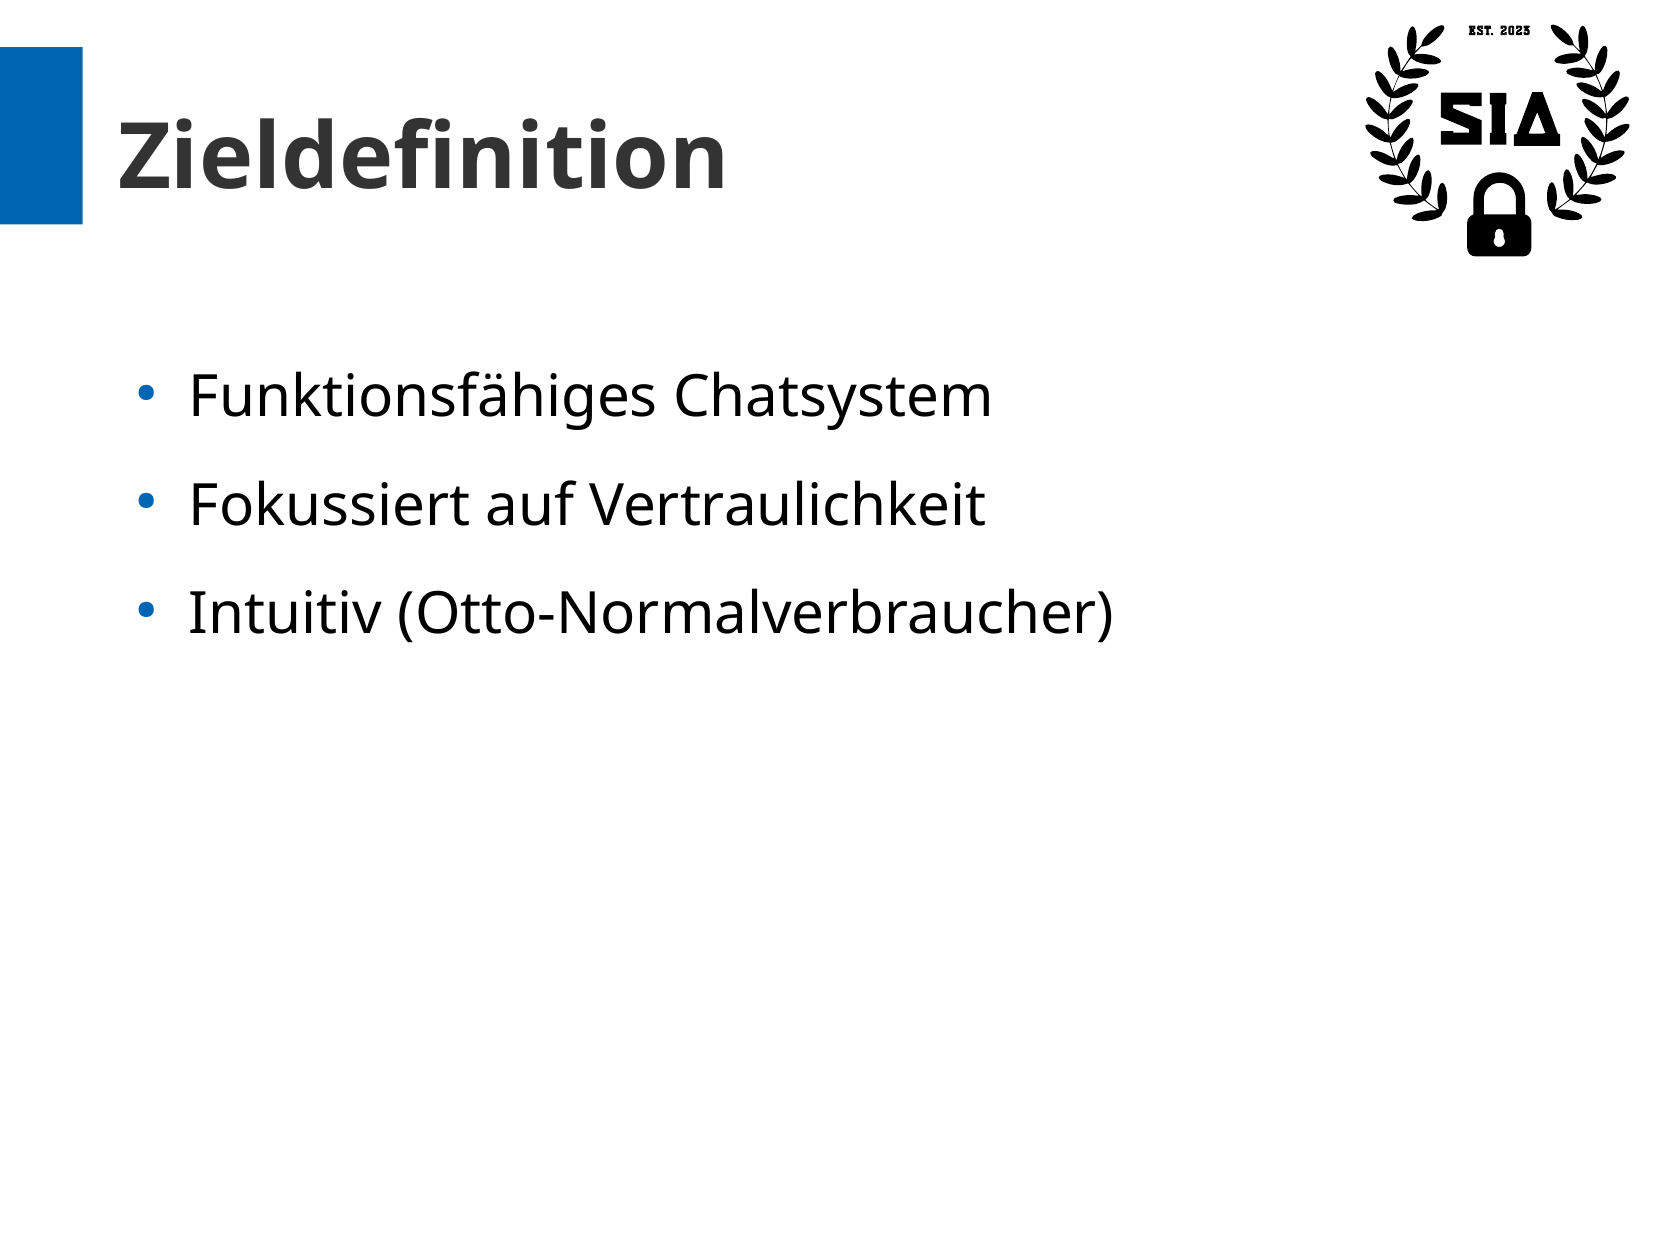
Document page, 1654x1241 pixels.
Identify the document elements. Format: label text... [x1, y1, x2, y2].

list Funktionsfähiges Chatsystem Fokussiert auf Vertraulichkeit Intuitiv (Otto-Normalverbraucher) [118, 354, 1536, 1074]
title Zieldefinition [118, 49, 1571, 257]
